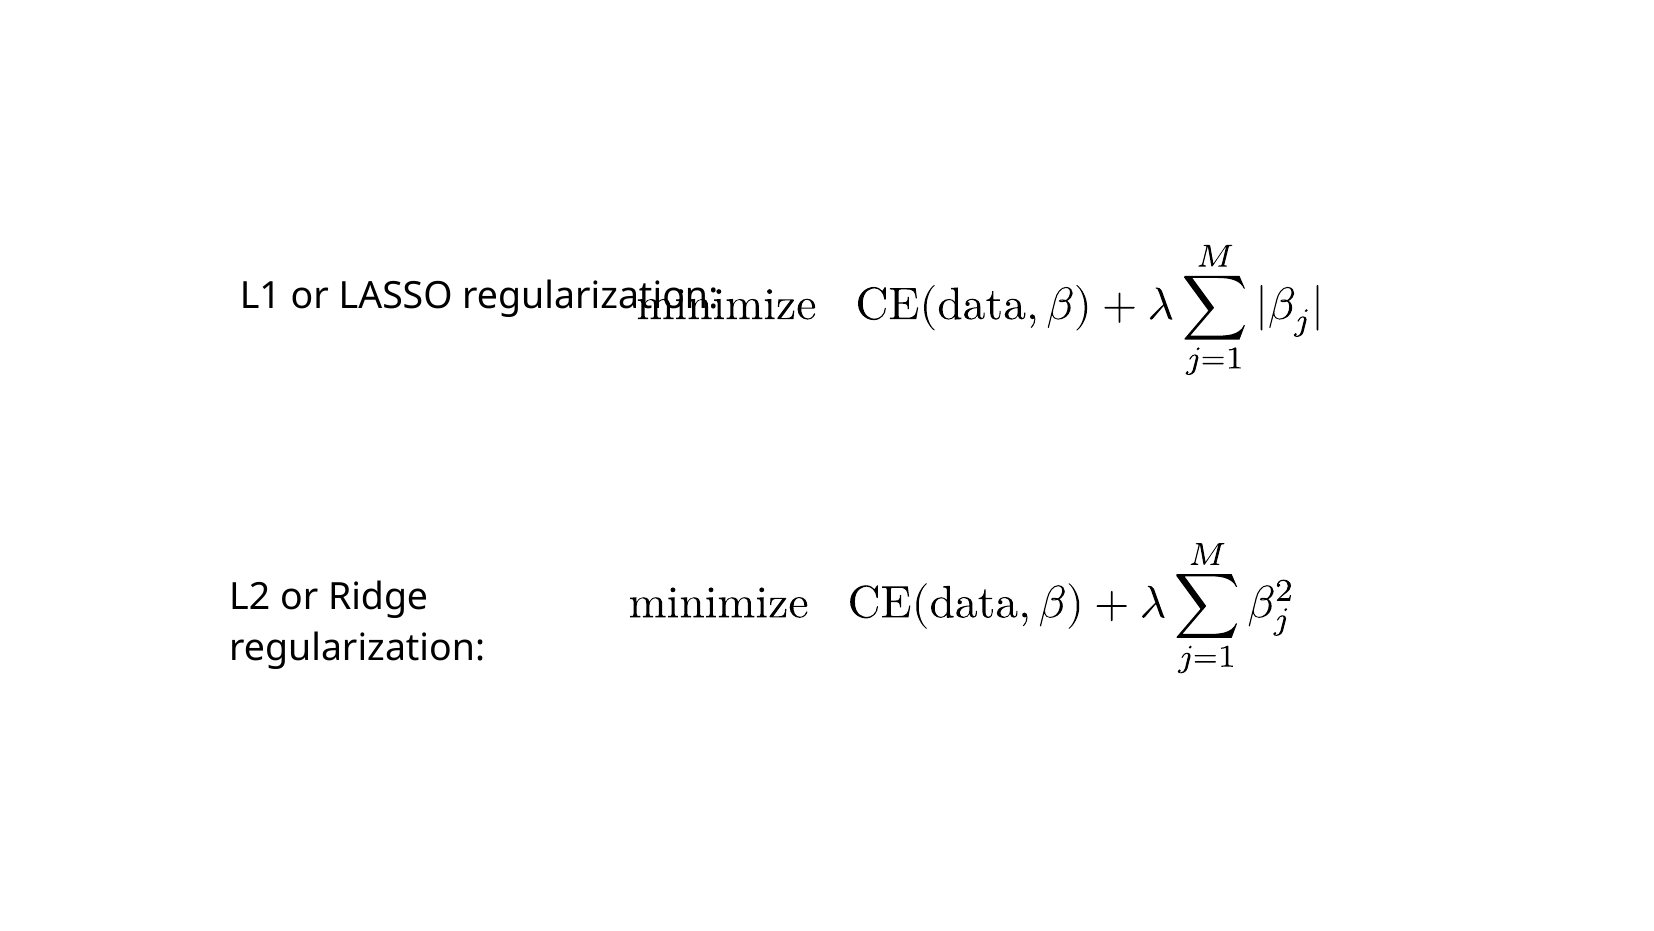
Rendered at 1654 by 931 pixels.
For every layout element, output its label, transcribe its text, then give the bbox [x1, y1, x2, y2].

text_box L1 or LASSO regularization: [225, 261, 502, 360]
picture [636, 244, 1319, 376]
text_box L2 or Ridge regularization: [214, 562, 665, 662]
picture [626, 541, 1293, 676]
